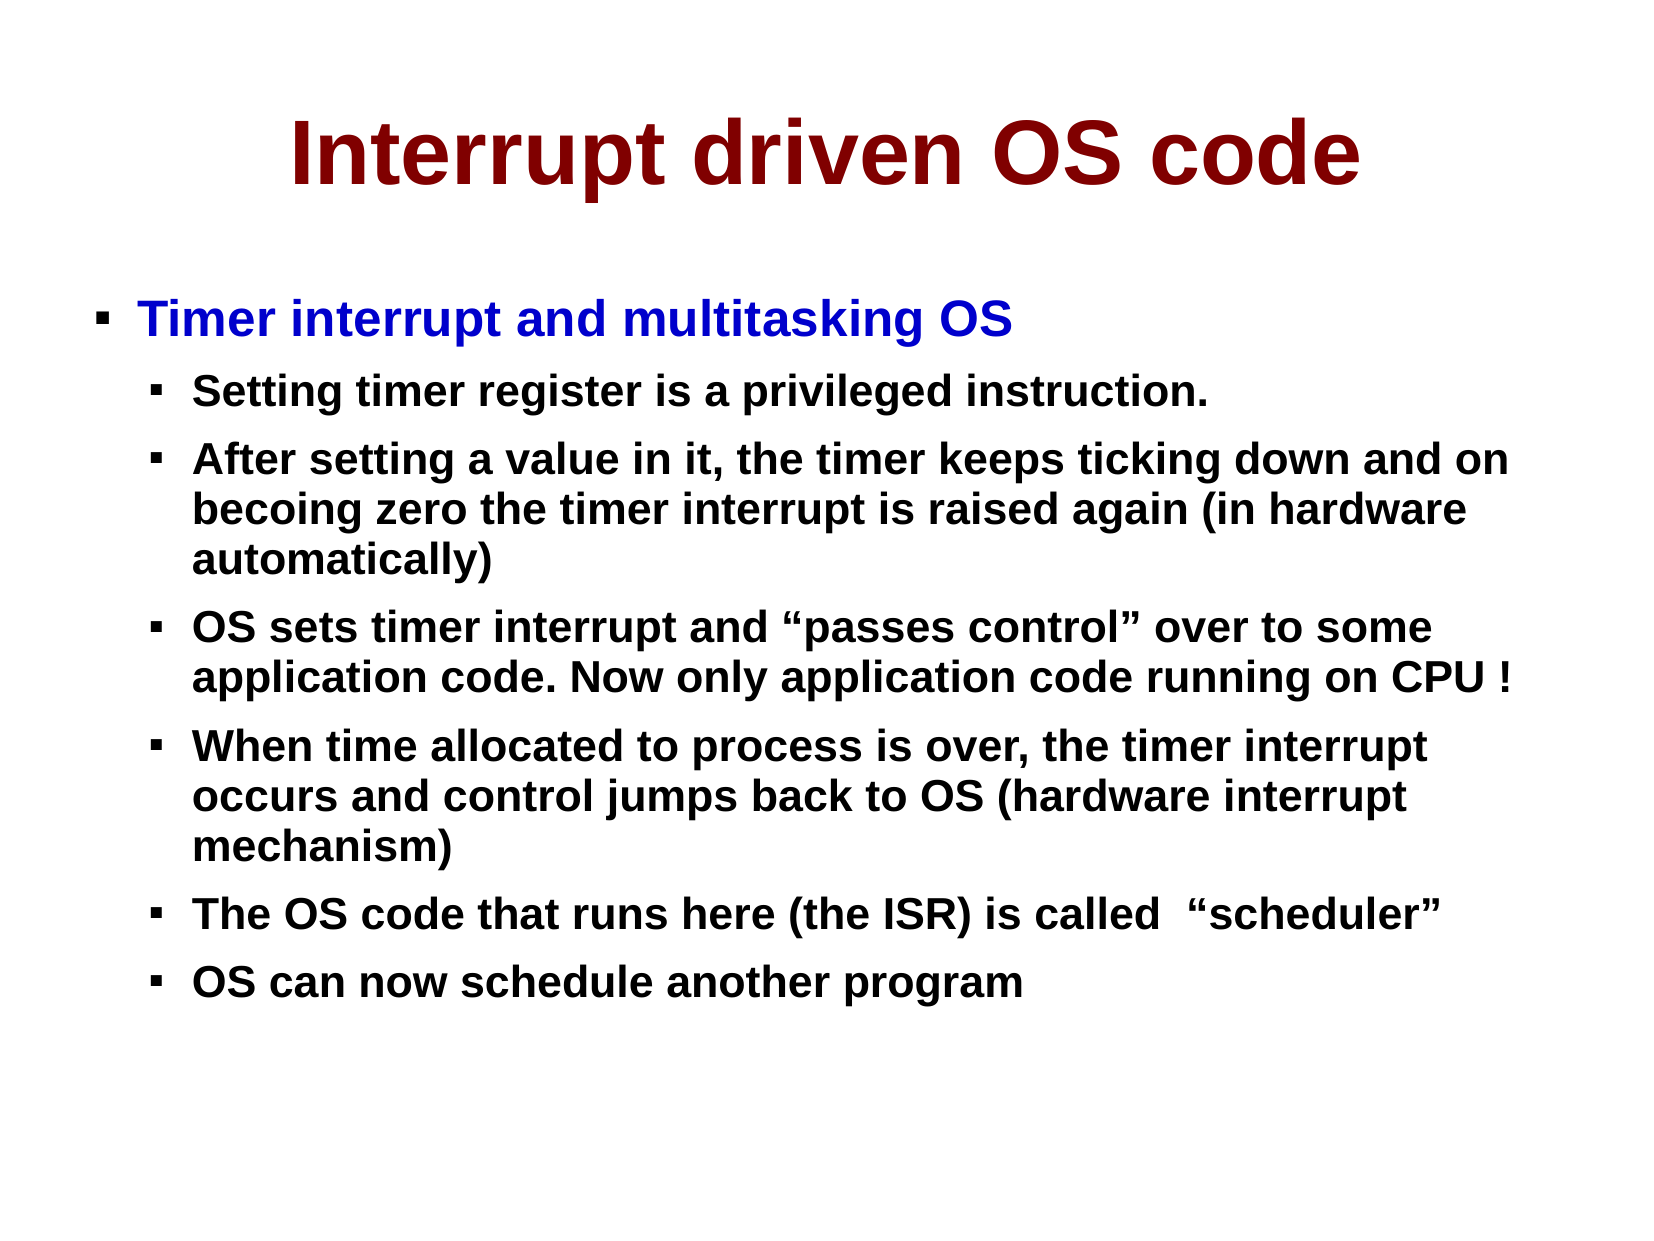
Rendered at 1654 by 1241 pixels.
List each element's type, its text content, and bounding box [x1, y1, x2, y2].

title Interrupt driven OS code [82, 49, 1571, 257]
list Timer interrupt and multitasking OS Setting timer register is a privileged instruction. After setting a value in it, the timer keeps ticking down and on becoing zero the timer interrupt is raised again (in hardware automatically) OS sets timer interrupt and “passes control” over to some application code. Now only application code running on CPU ! When time allocated to process is over, the timer interrupt occurs and control jumps back to OS (hardware interrupt mechanism) The OS code that runs here (the ISR) is called “scheduler” OS can now schedule another program [82, 290, 1571, 1010]
